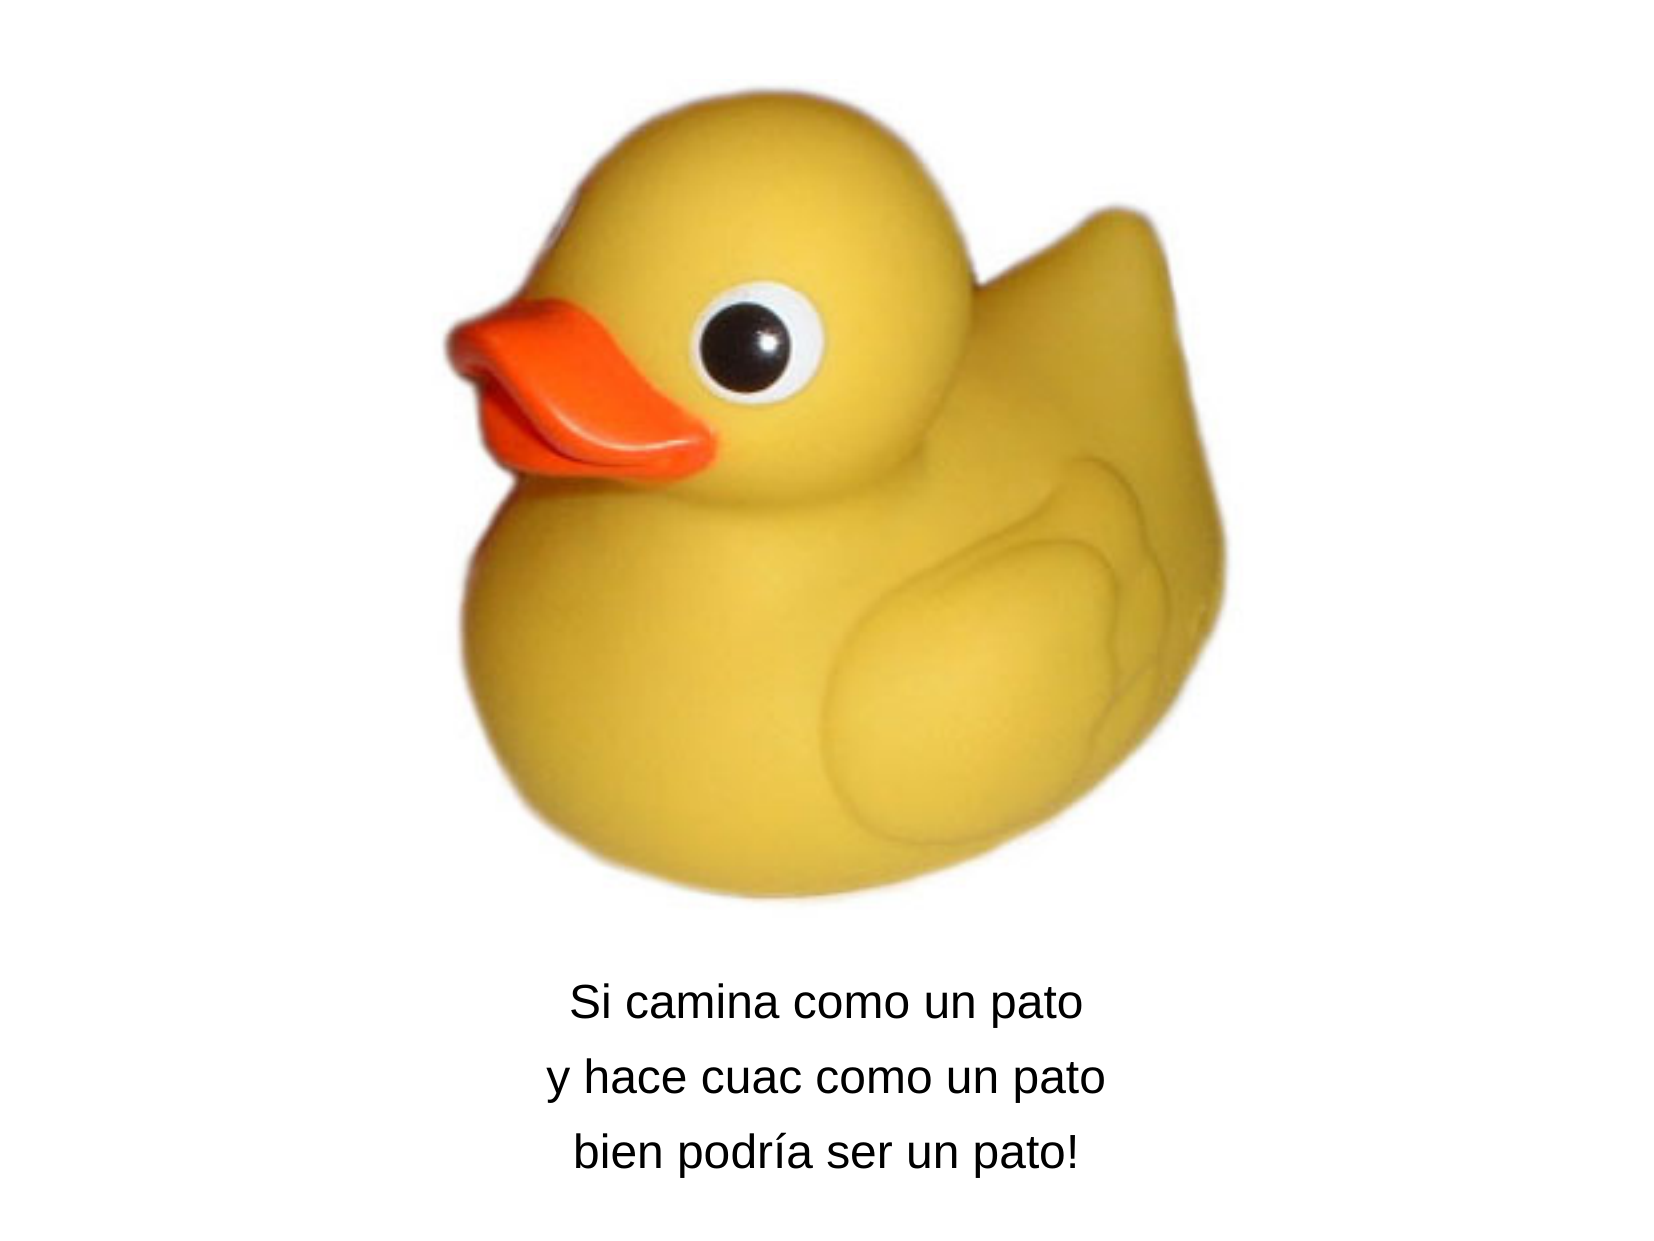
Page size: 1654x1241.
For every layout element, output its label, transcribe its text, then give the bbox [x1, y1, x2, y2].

picture [391, 79, 1262, 955]
list Si camina como un pato y hace cuac como un pato bien podría ser un pato! [541, 975, 1112, 1184]
